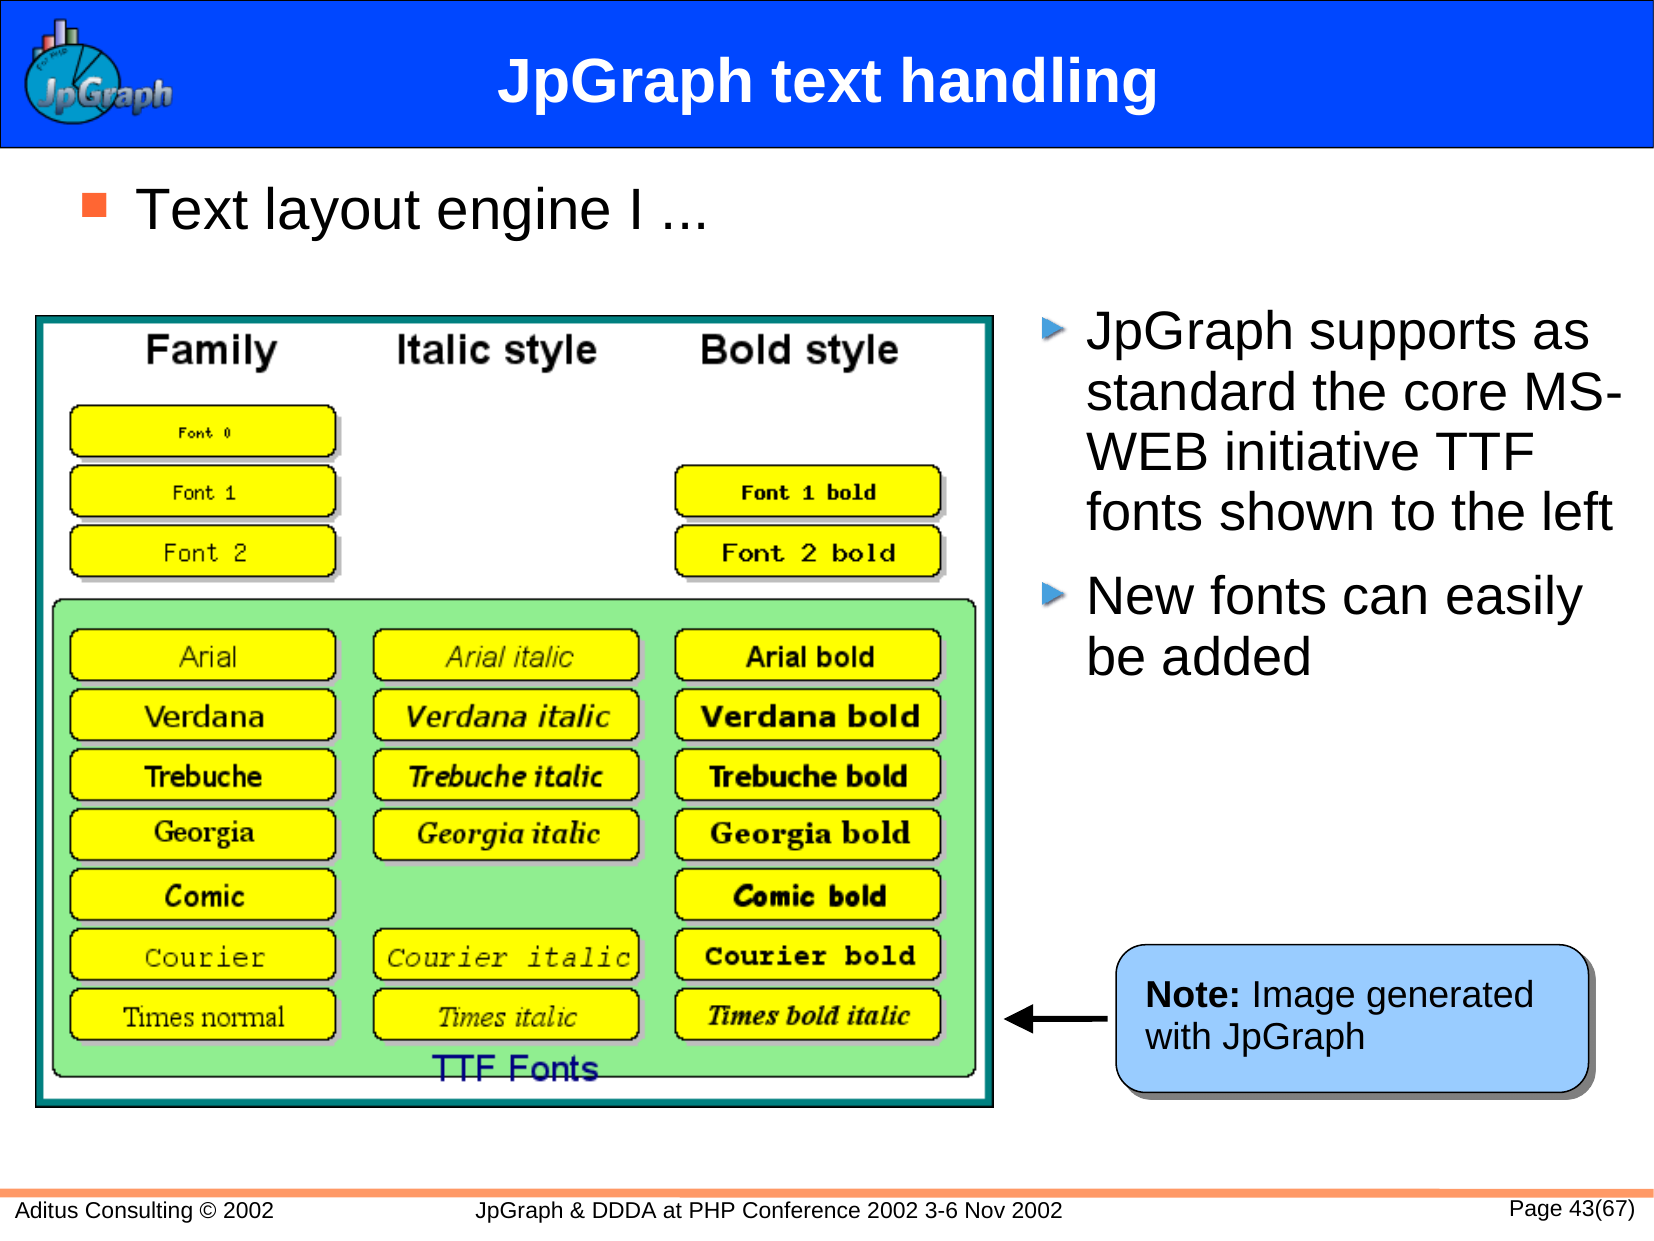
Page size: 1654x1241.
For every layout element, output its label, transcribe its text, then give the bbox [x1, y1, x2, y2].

picture [1039, 579, 1069, 610]
picture [20, 17, 123, 128]
text_box Note: Image generated with JpGraph [1145, 974, 1604, 1059]
text_box JpGraph supports as standard the core MS-WEB initiative TTF fonts shown to the left New fonts can easily be added [944, 301, 1624, 688]
title JpGraph text handling [123, 0, 1536, 163]
picture [1039, 314, 1069, 344]
list Text layout engine I ... [64, 177, 1580, 296]
text_box [1116, 944, 1589, 1093]
picture [35, 315, 994, 1108]
